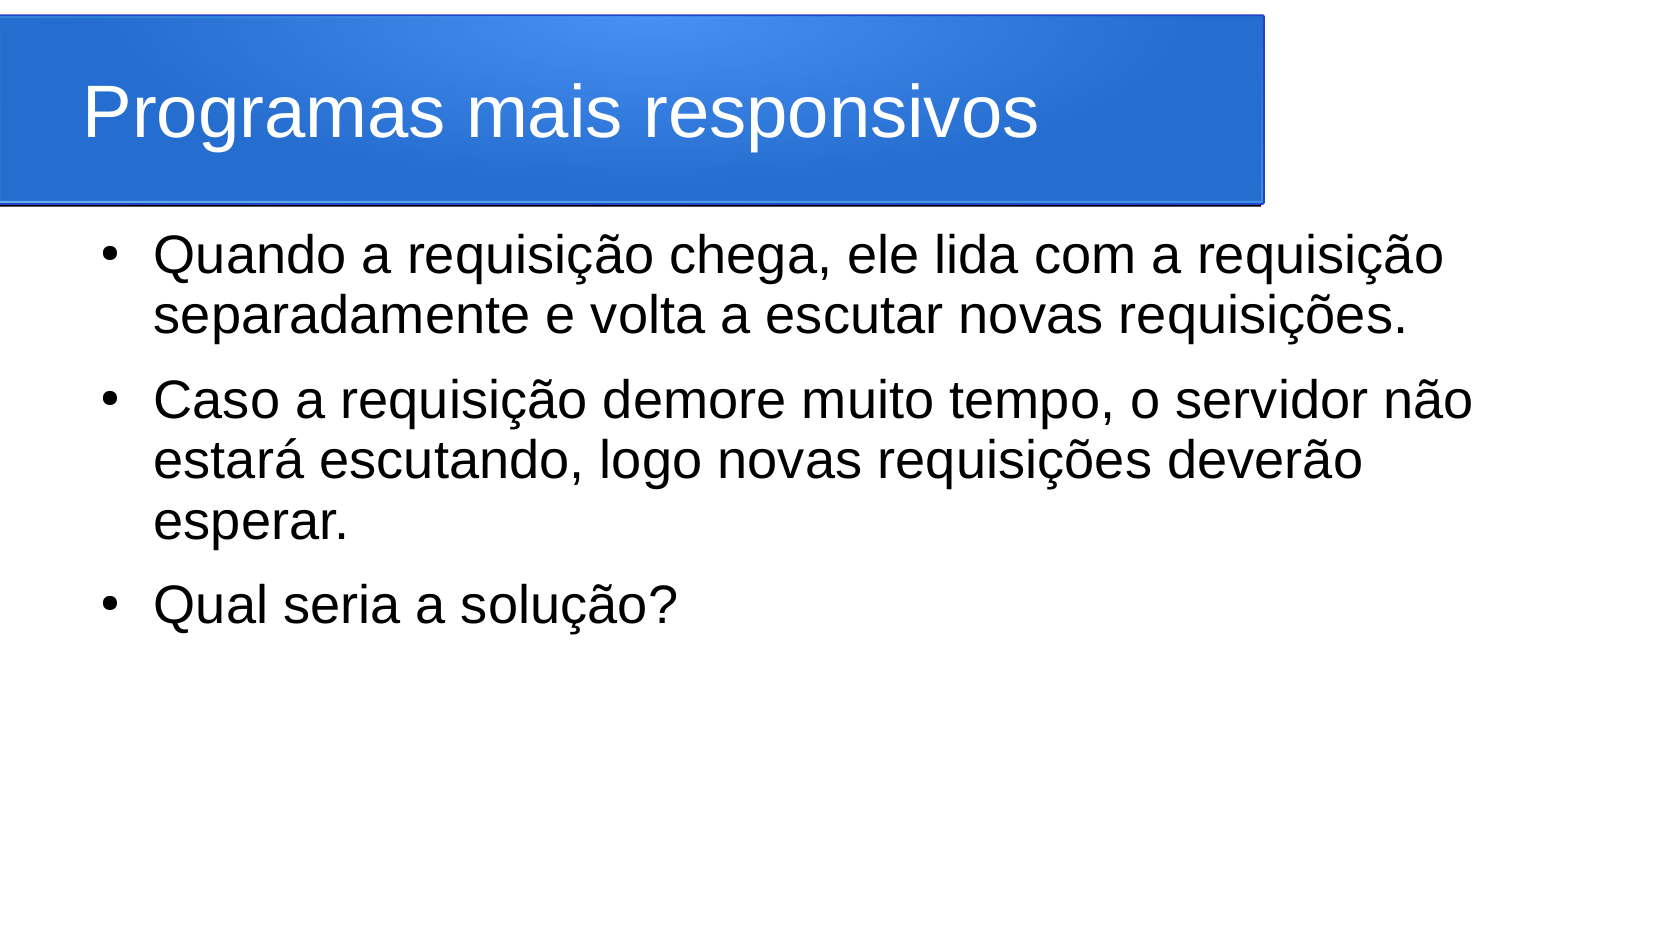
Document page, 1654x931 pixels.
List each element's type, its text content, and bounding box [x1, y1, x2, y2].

list Quando a requisição chega, ele lida com a requisição separadamente e volta a escutar novas requisições. Caso a requisição demore muito tempo, o servidor não estará escutando, logo novas requisições deverão esperar. Qual seria a solução? [82, 224, 1571, 764]
title Programas mais responsivos [82, 35, 1235, 189]
